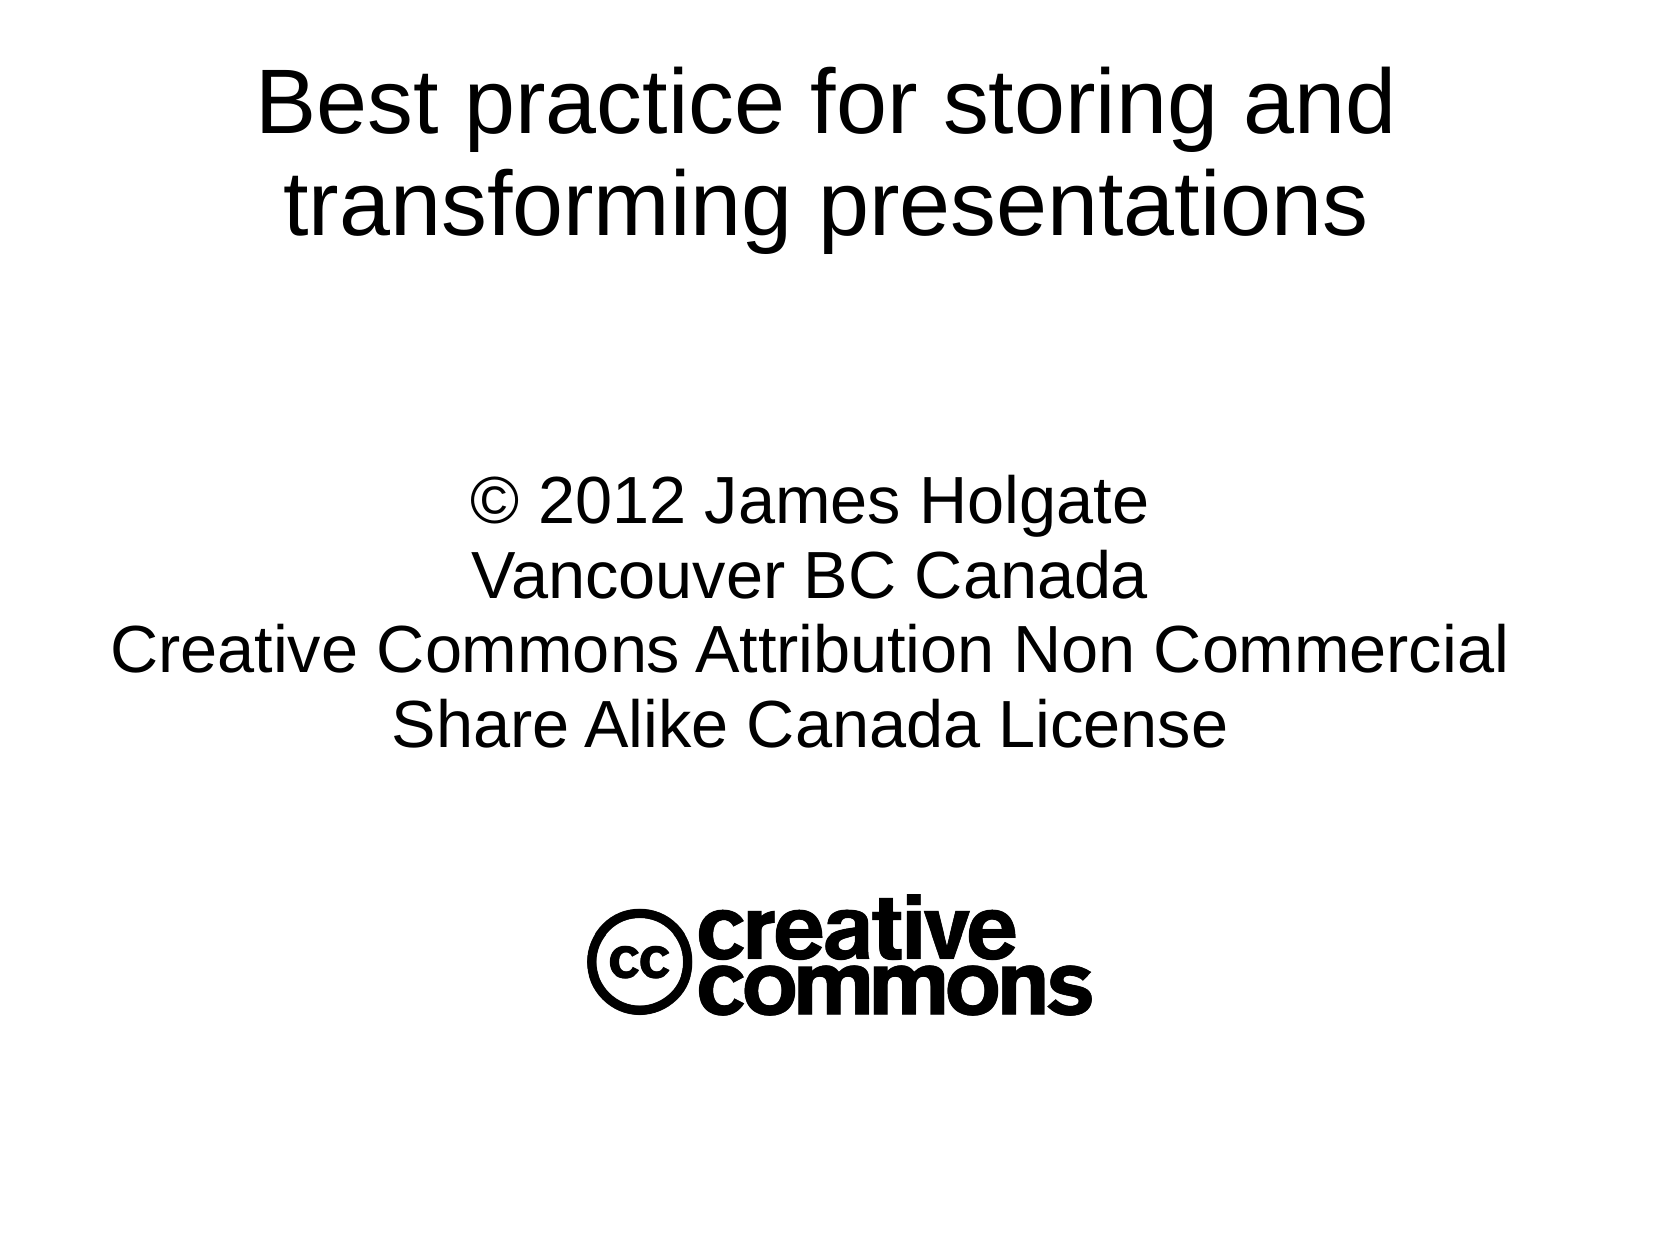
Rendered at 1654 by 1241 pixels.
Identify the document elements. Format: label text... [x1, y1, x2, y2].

title Best practice for storing and transforming presentations [82, 49, 1571, 257]
picture [587, 894, 1092, 1016]
subtitle © 2012 James Holgate Vancouver BC Canada Creative Commons Attribution Non Commercial Share Alike Canada License [82, 290, 1538, 1010]
